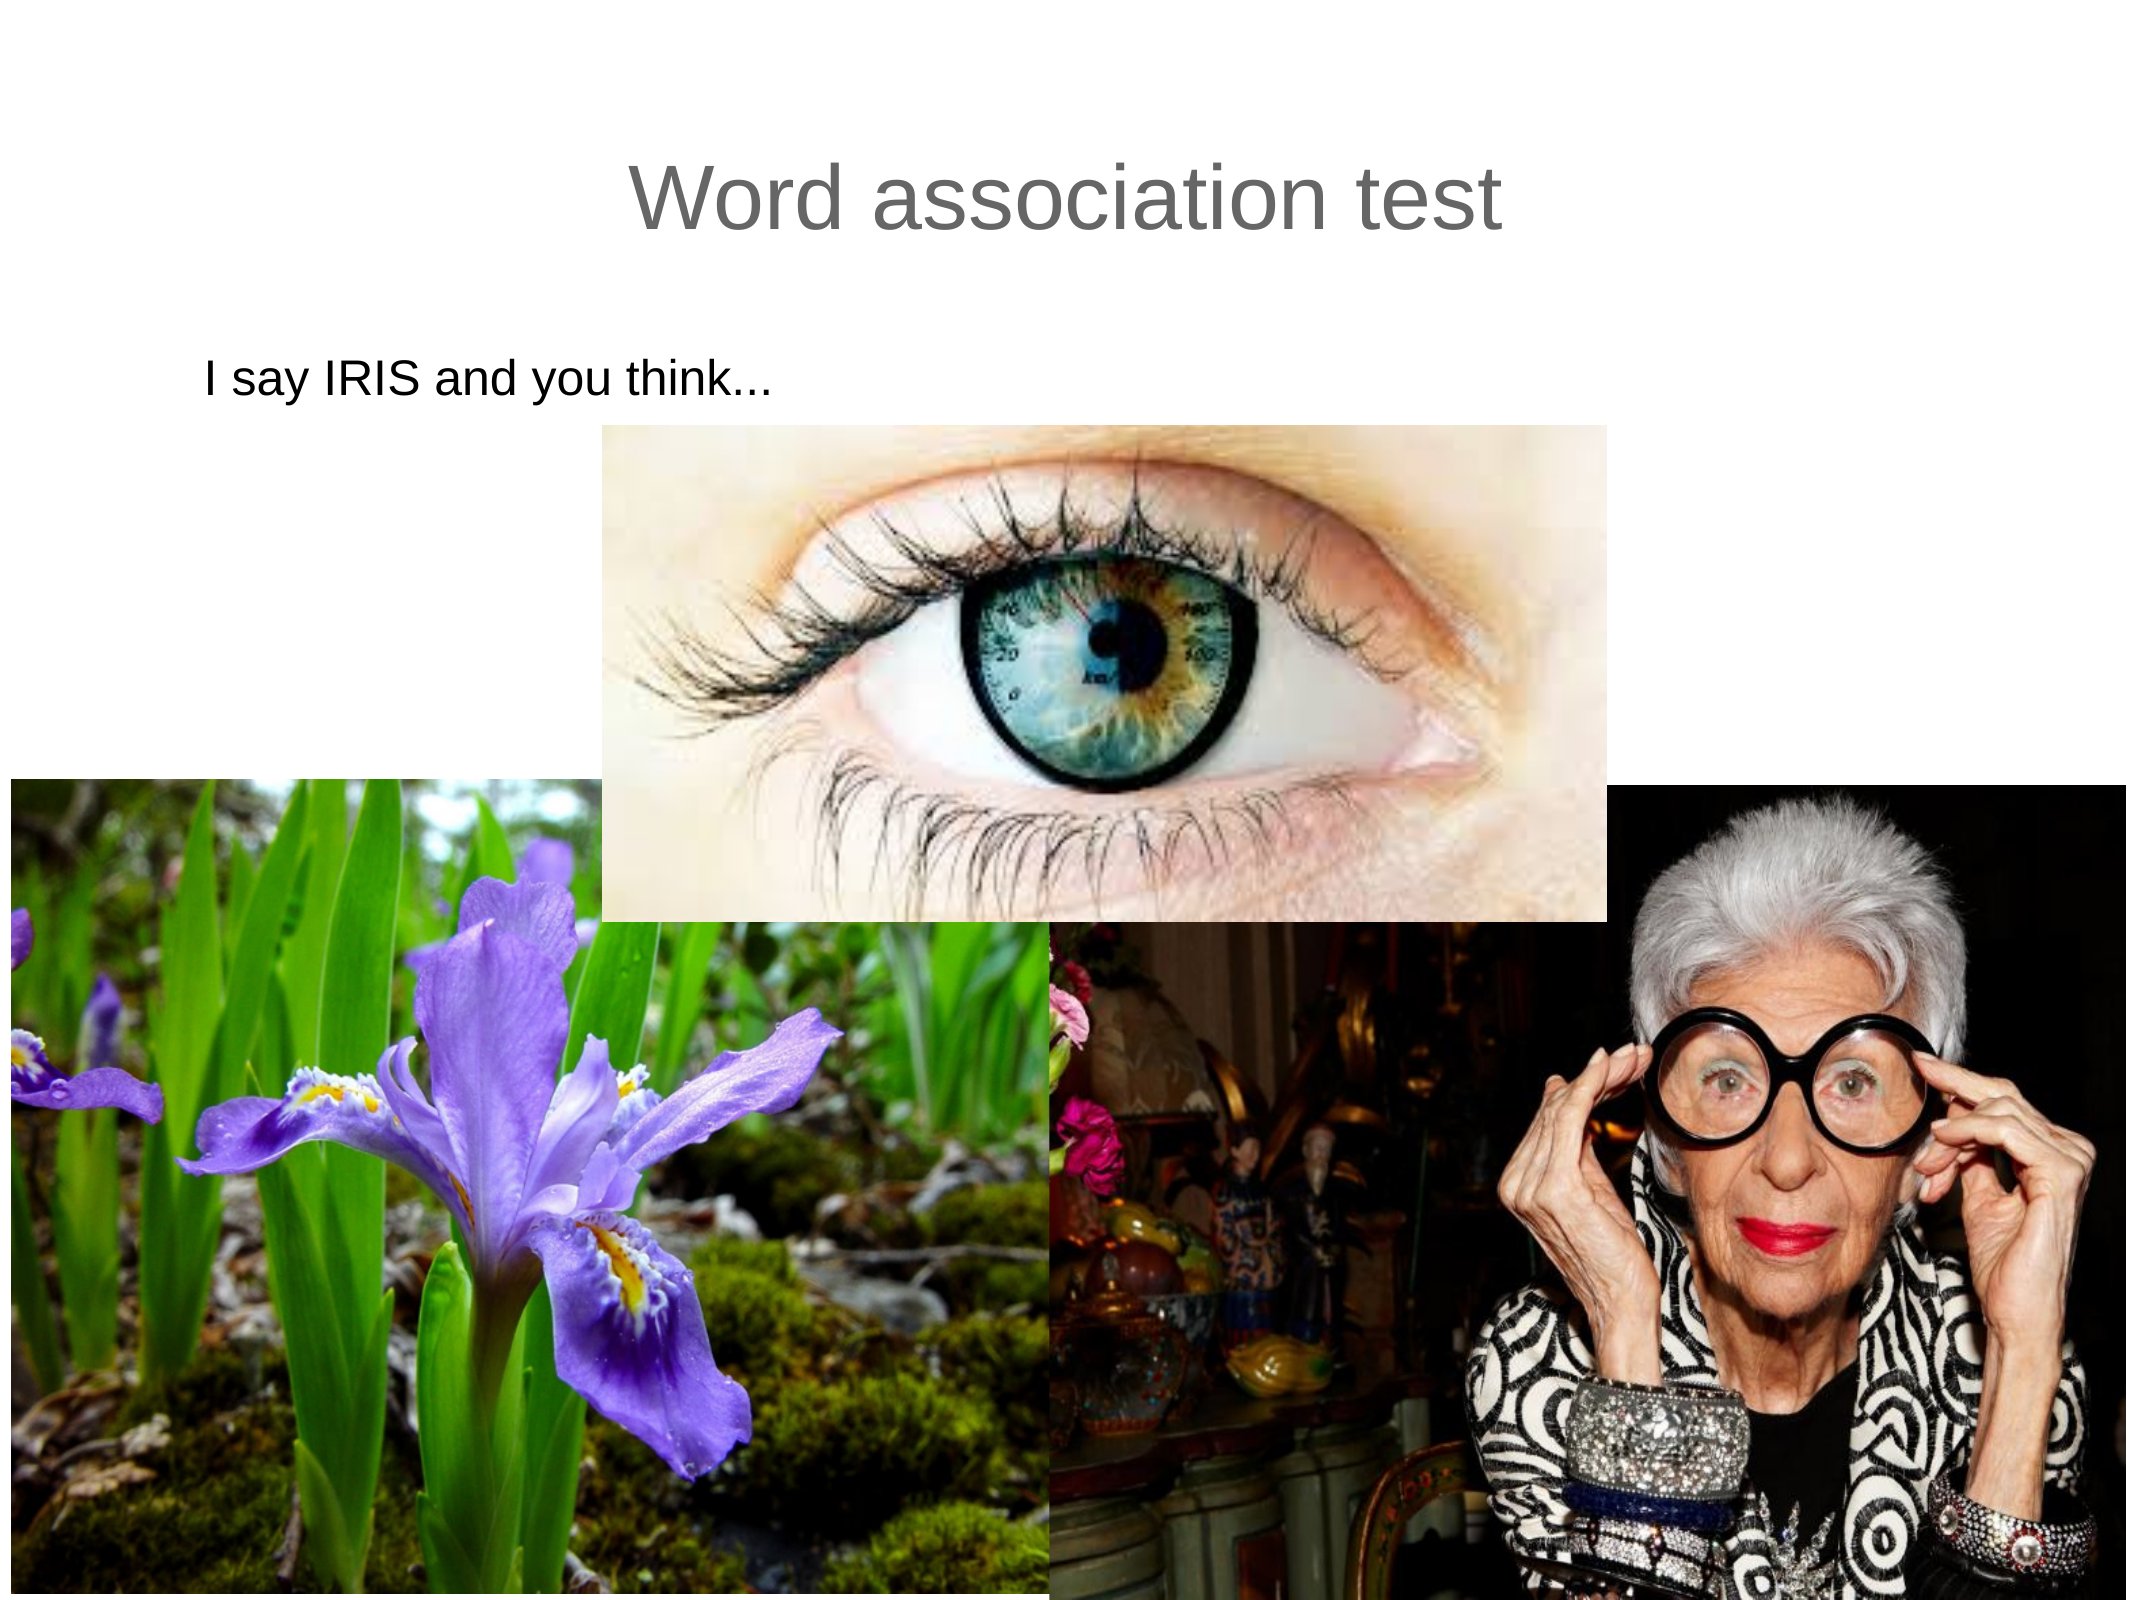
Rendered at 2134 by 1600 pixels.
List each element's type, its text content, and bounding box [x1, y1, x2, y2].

title Word association test [106, 63, 2027, 331]
picture [11, 425, 2126, 1600]
text_box I say IRIS and you think... [188, 342, 789, 414]
